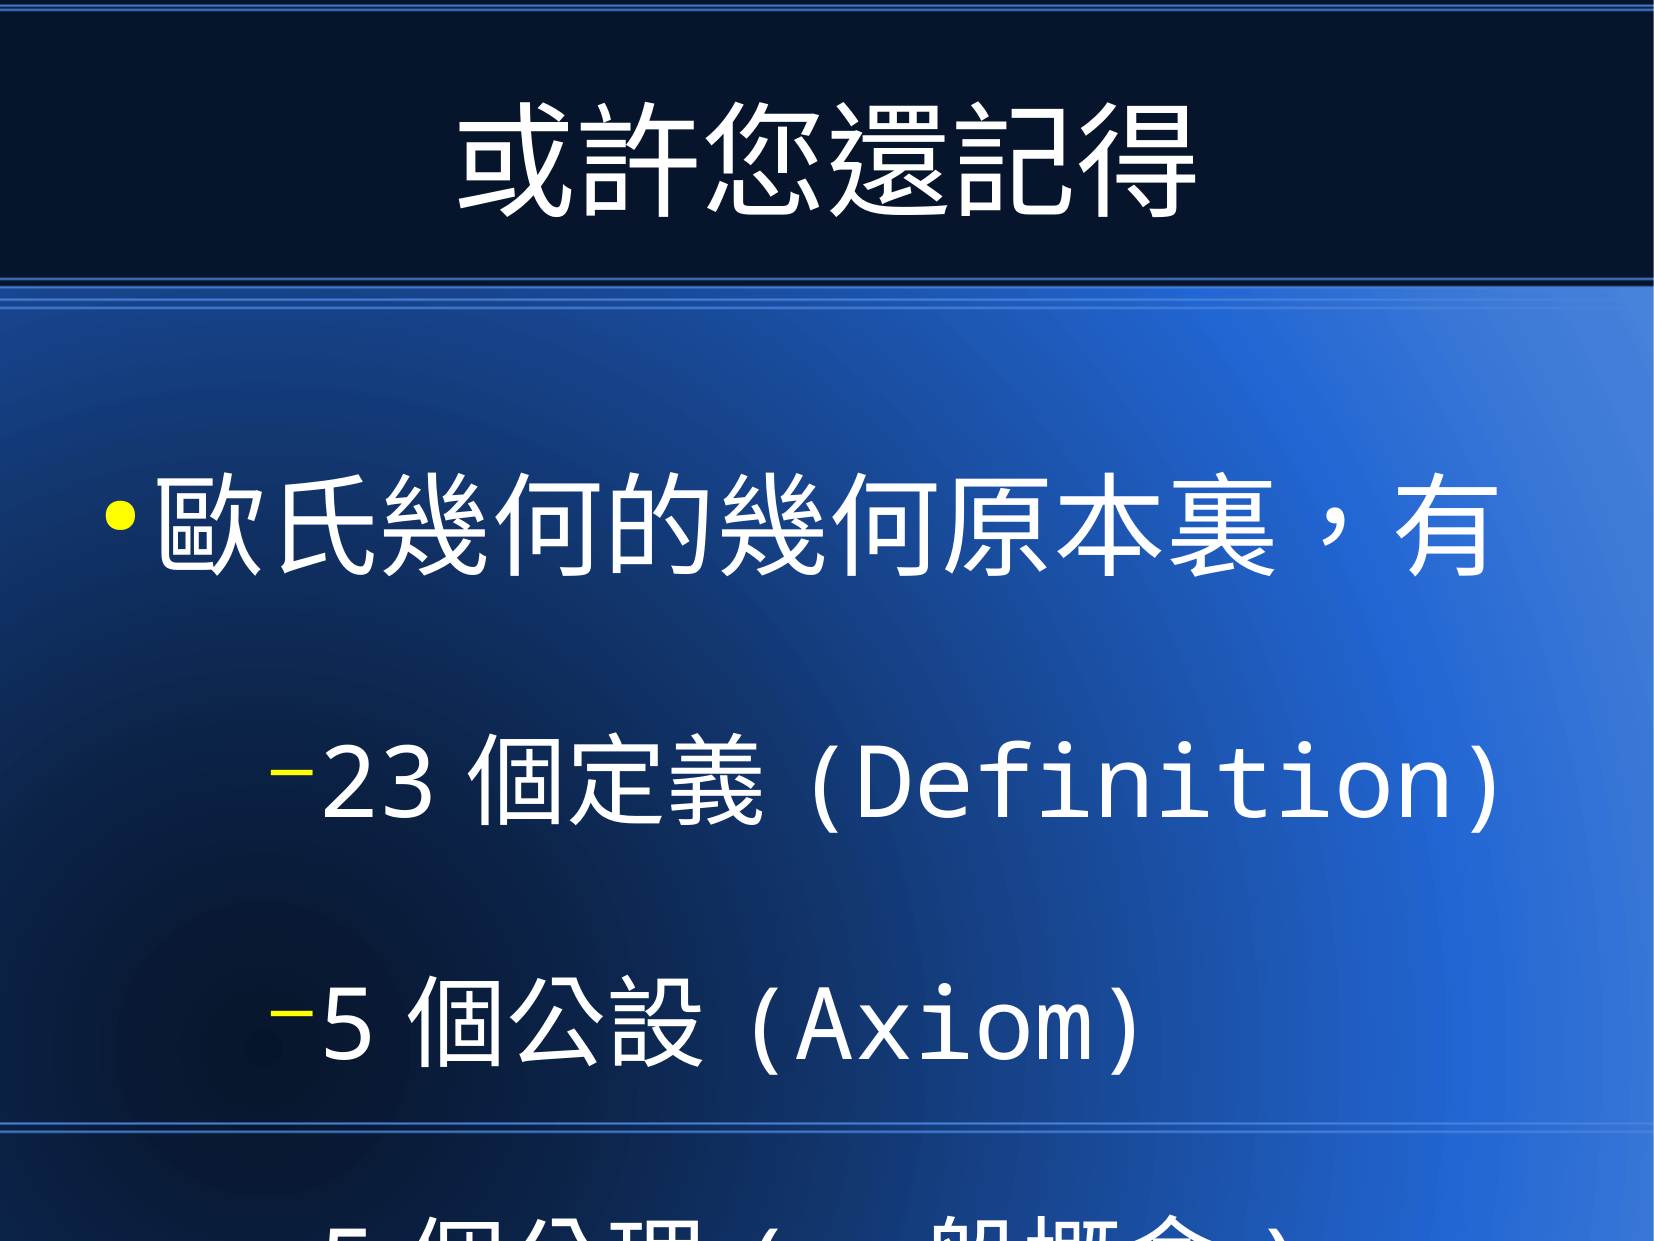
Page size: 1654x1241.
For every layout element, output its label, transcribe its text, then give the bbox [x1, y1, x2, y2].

title 或許您還記得 [82, 49, 1571, 257]
list 歐氏幾何的幾何原本裏，有 23個定義(Definition) 5個公設(Axiom) 5個公理(一般概念) [82, 355, 1571, 1241]
picture [0, 0, 1654, 1241]
